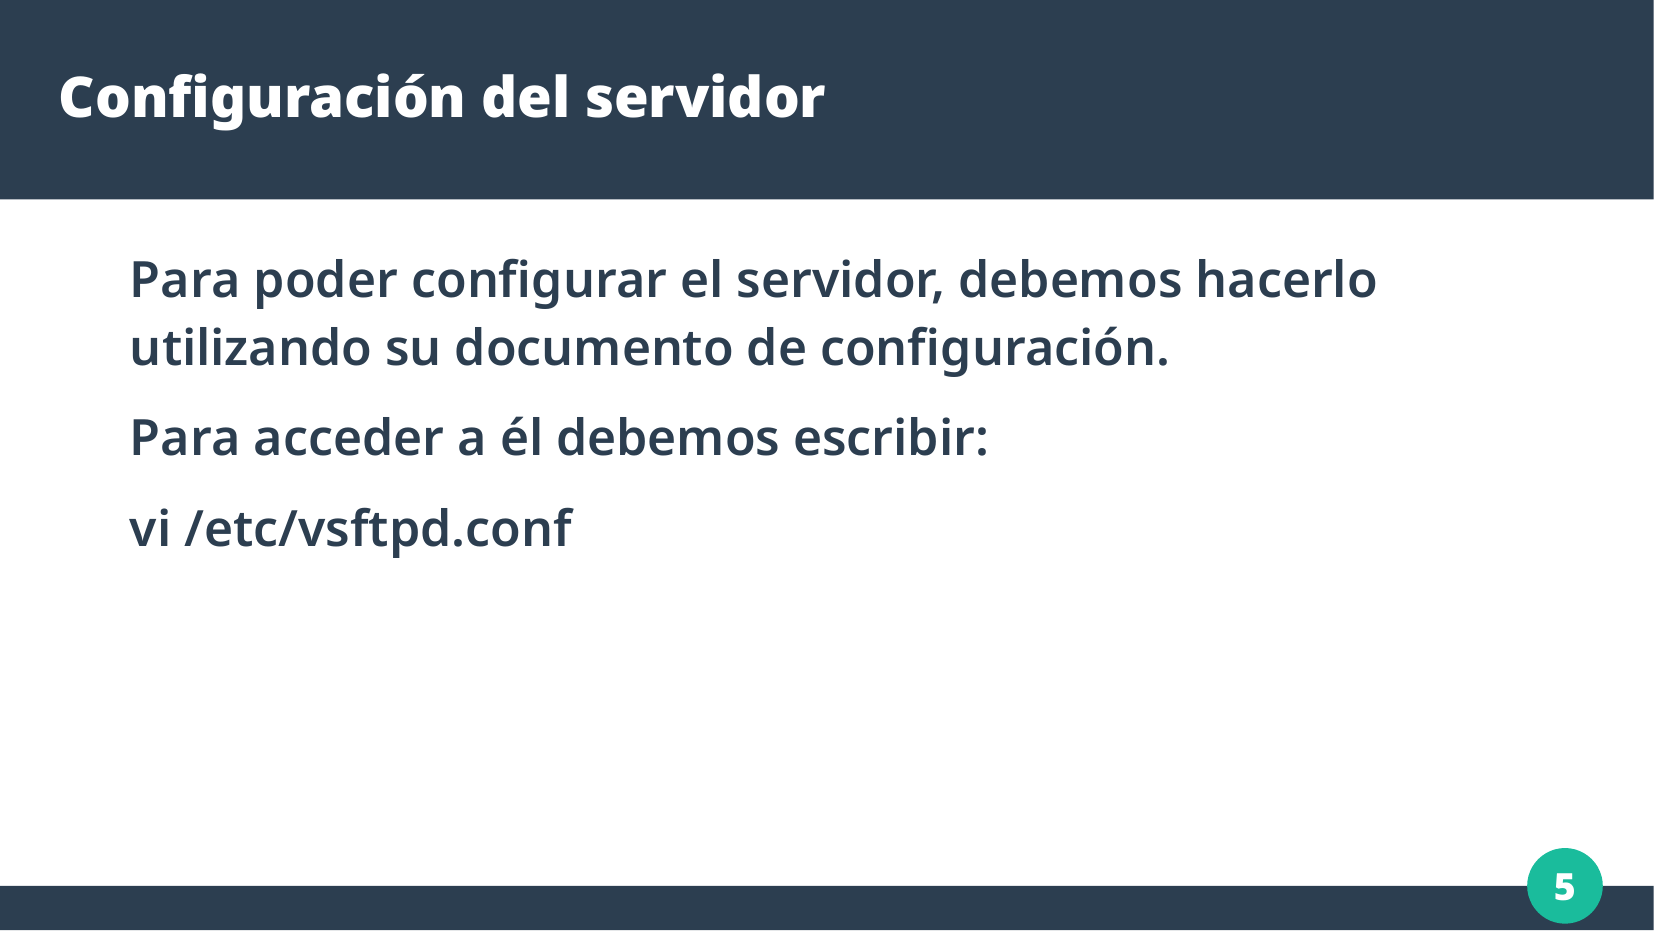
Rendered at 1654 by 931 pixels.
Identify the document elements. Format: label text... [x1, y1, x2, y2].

title Configuración del servidor [59, 37, 1595, 155]
list Para poder configurar el servidor, debemos hacerlo utilizando su documento de configuración. Para acceder a él debemos escribir: vi /etc/vsftpd.conf [59, 243, 1595, 864]
